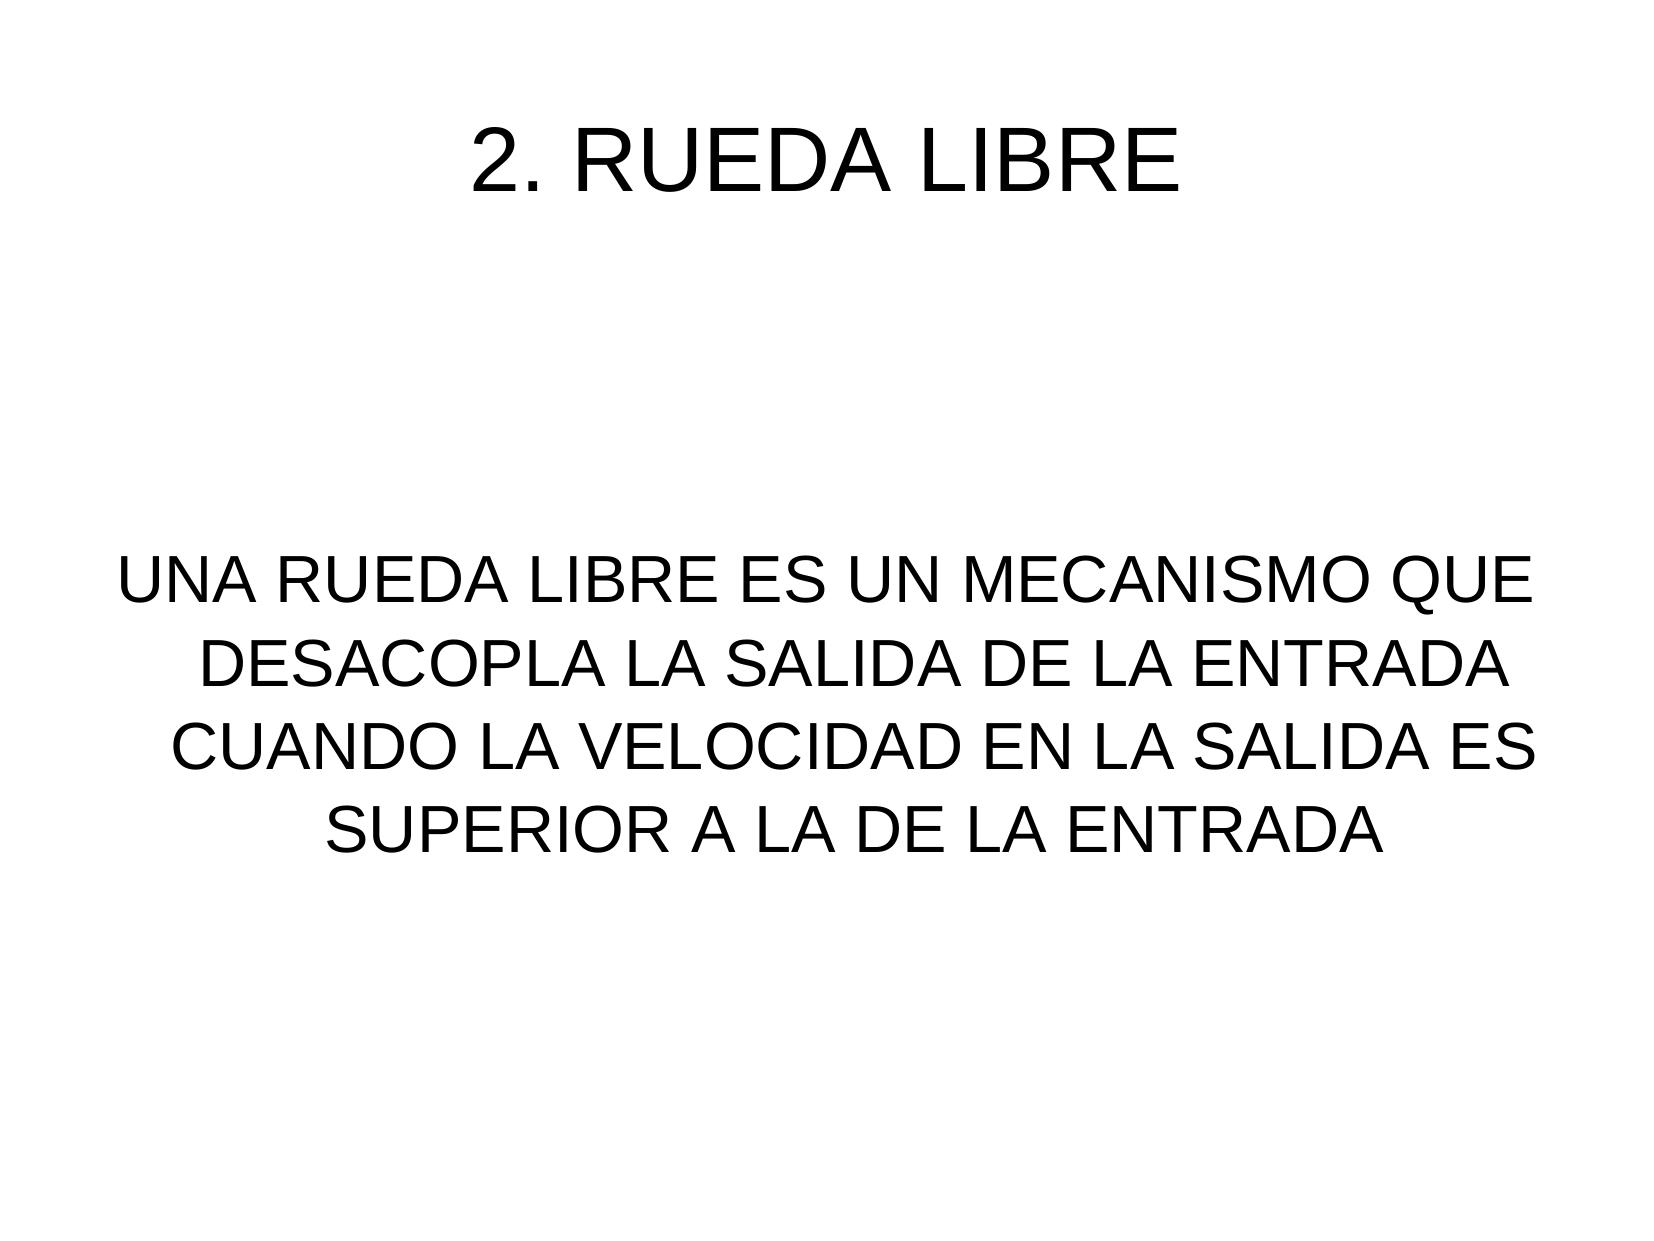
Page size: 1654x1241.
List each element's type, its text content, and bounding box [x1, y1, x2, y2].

subtitle UNA RUEDA LIBRE ES UN MECANISMO QUE DESACOPLA LA SALIDA DE LA ENTRADA CUANDO LA VELOCIDAD EN LA SALIDA ES SUPERIOR A LA DE LA ENTRADA [82, 290, 1571, 1109]
title 2. RUEDA LIBRE [82, 38, 1571, 268]
